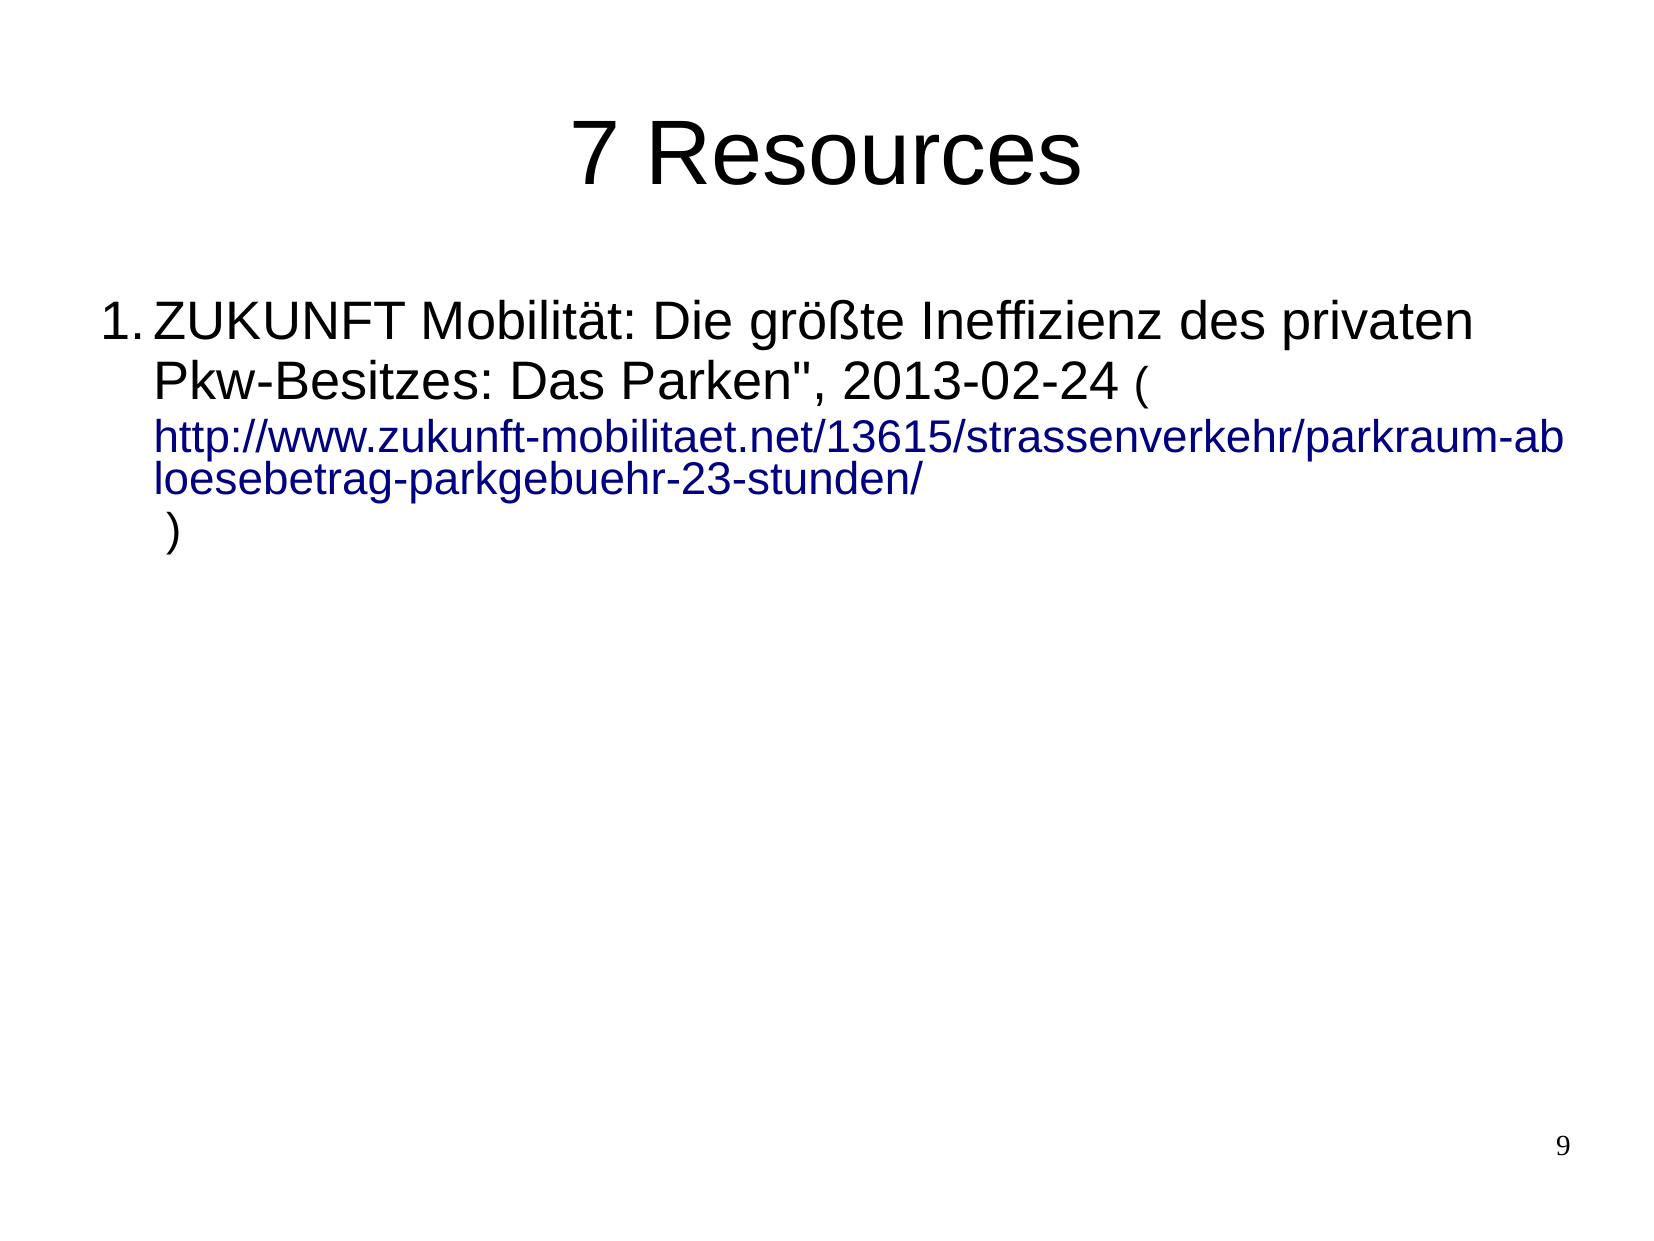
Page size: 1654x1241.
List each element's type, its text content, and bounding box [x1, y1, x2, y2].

title 7 Resources [82, 49, 1571, 257]
list ZUKUNFT Mobilität: Die größte Ineffizienz des privaten Pkw-Besitzes: Das Parken", 2013-02-24 ( http://www.zukunft-mobilitaet.net/13615/strassenverkehr/parkraum-abloesebetrag-parkgebuehr-23-stunden/ ) [82, 290, 1571, 1010]
